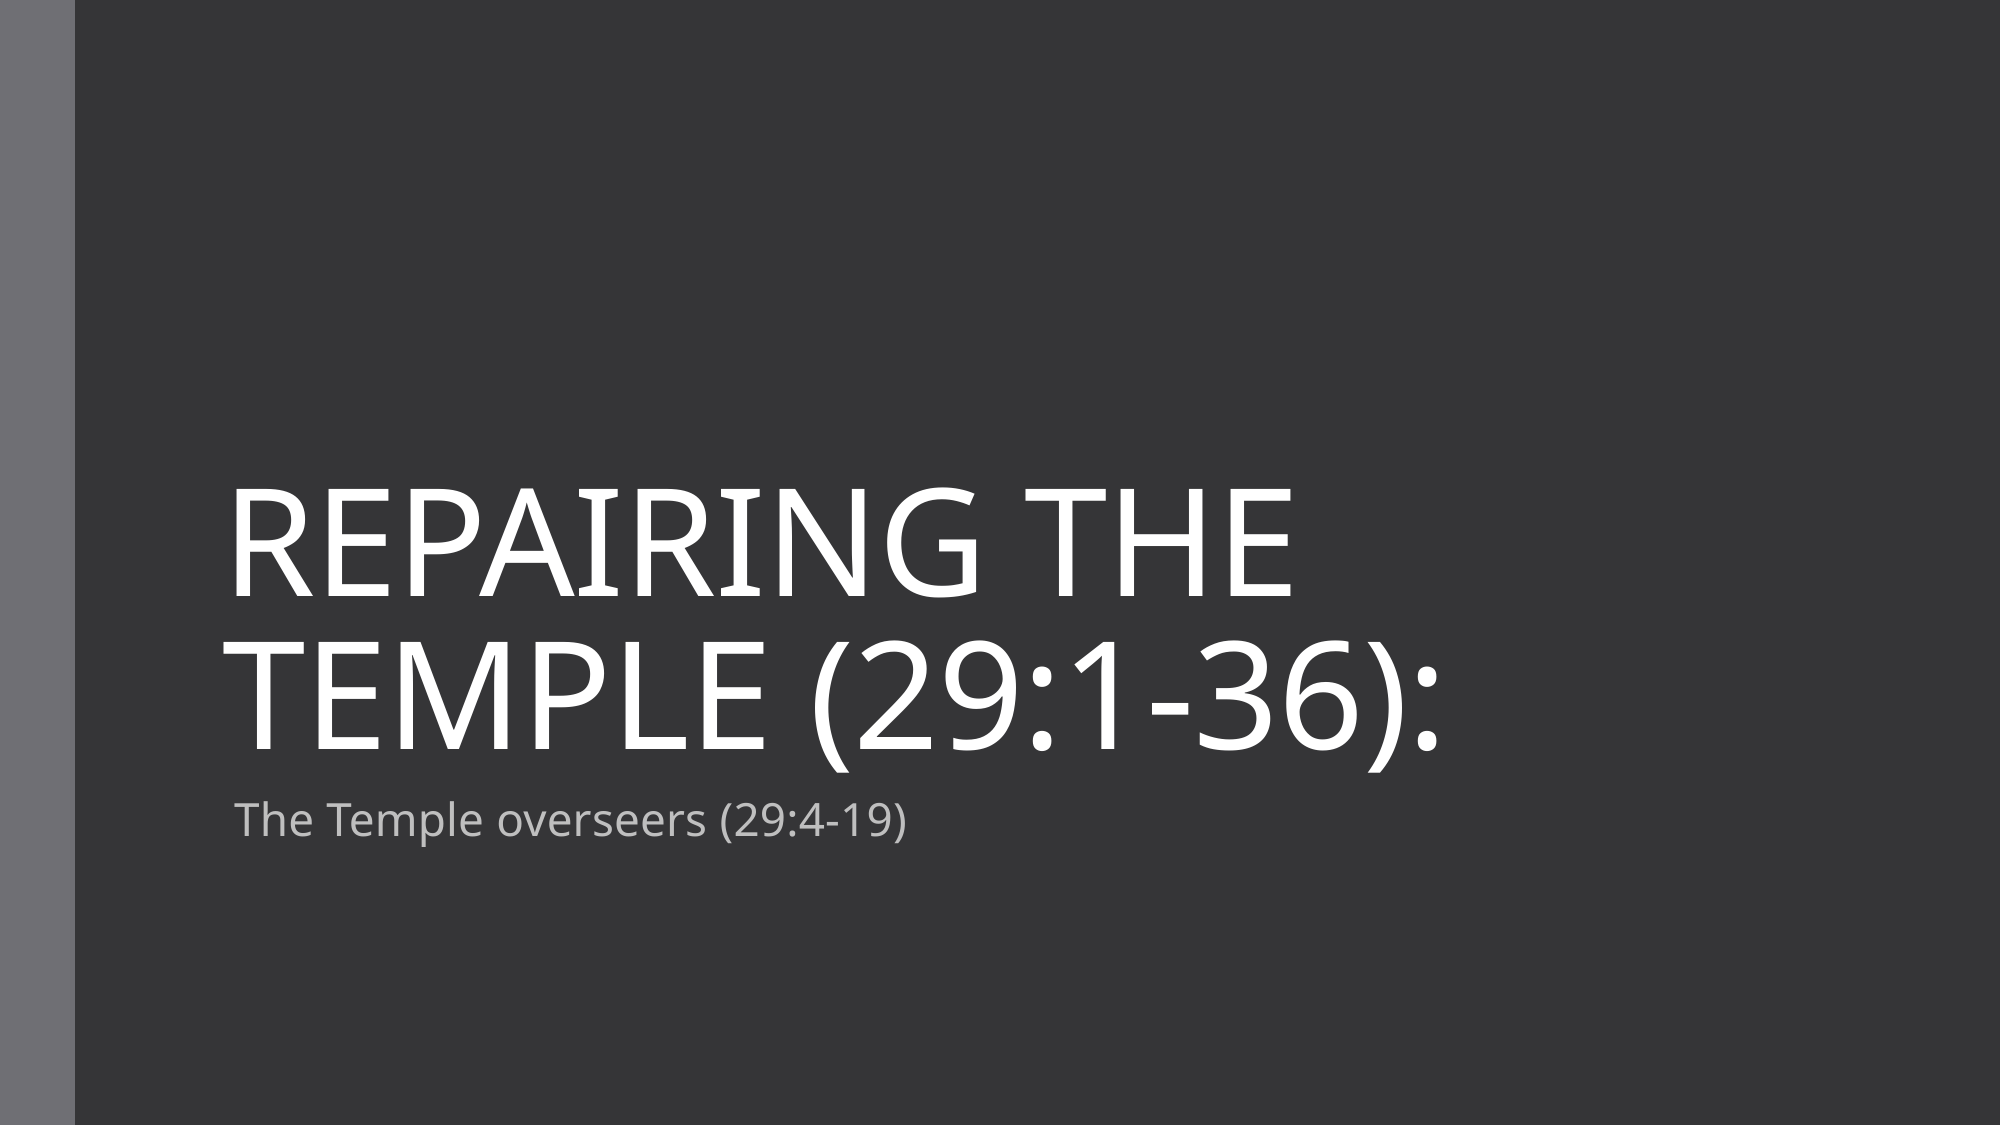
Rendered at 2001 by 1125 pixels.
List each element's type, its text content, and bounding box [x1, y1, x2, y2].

title REPAIRING THE TEMPLE (29:1-36): [206, 124, 1752, 787]
subtitle The Temple overseers (29:4-19) [206, 787, 1752, 1066]
